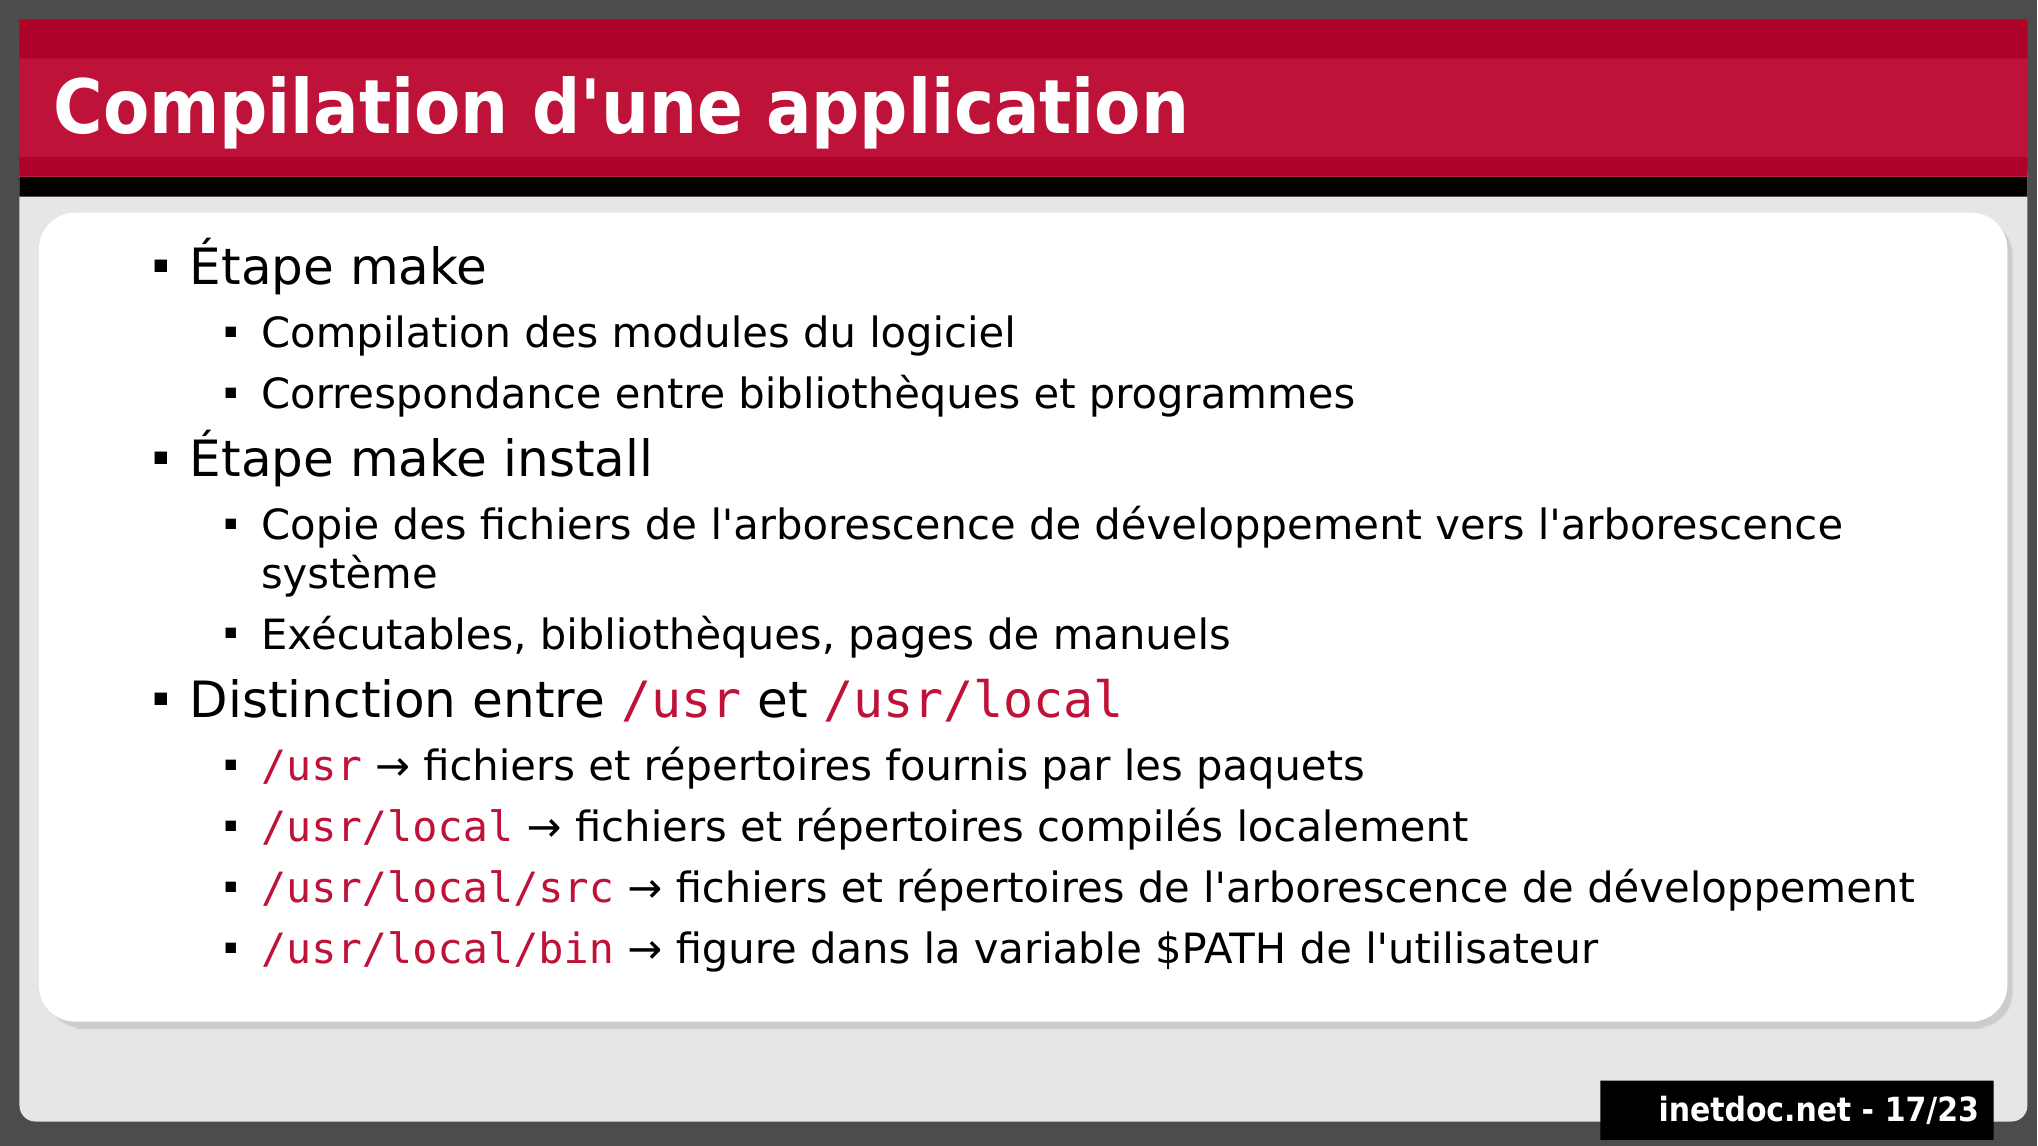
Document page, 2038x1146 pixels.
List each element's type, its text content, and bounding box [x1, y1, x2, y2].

text_box Compilation d'une application [19, 59, 2028, 157]
text_box Étape make Compilation des modules du logiciel Correspondance entre bibliothèques et programmes Étape make install Copie des fichiers de l'arborescence de développement vers l'arborescence système Exécutables, bibliothèques, pages de manuels Distinction entre /usr et /usr/local /usr → fichiers et répertoires fournis par les paquets /usr/local → fichiers et répertoires compilés localement /usr/local/src → fichiers et répertoires de l'arborescence de développement /usr/local/bin → figure dans la variable $PATH de l'utilisateur [38, 212, 2008, 1022]
text_box [19, 19, 2028, 59]
text_box [19, 157, 2028, 1122]
text_box inetdoc.net - <numéro>/23 [1600, 1080, 1994, 1140]
